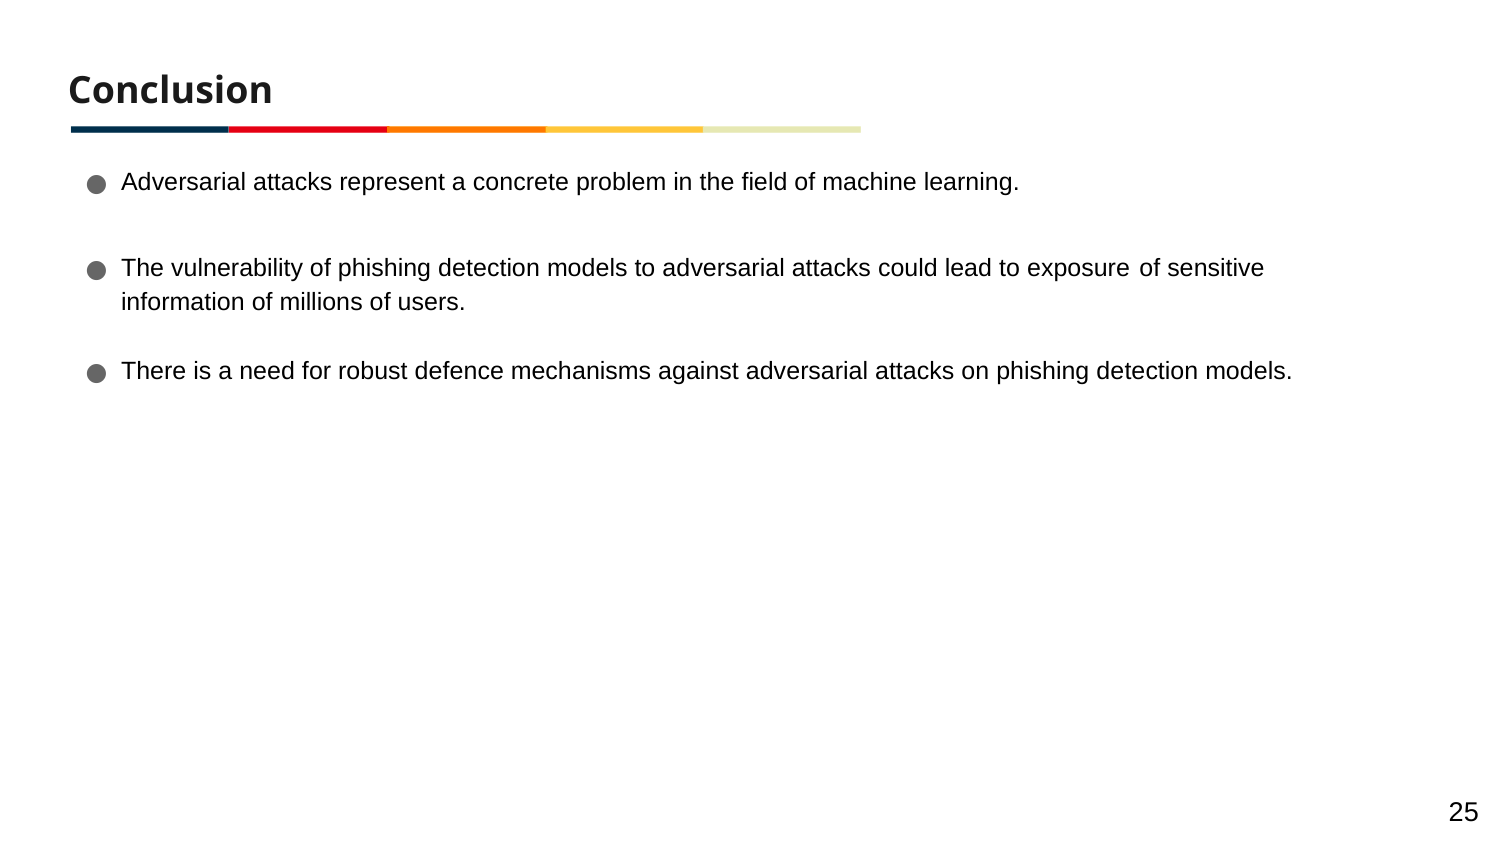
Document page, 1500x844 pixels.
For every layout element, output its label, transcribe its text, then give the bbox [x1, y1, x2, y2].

text_box Conclusion [53, 59, 1199, 158]
slide_number <number> [1403, 779, 1494, 844]
picture [70, 122, 874, 135]
text_box Adversarial attacks represent a concrete problem in the field of machine learning. The vulnerability of phishing detection models to adversarial attacks could lead to exposure of sensitive information of millions of users. There is a need for robust defence mechanisms against adversarial attacks on phishing detection models. [70, 153, 1323, 337]
